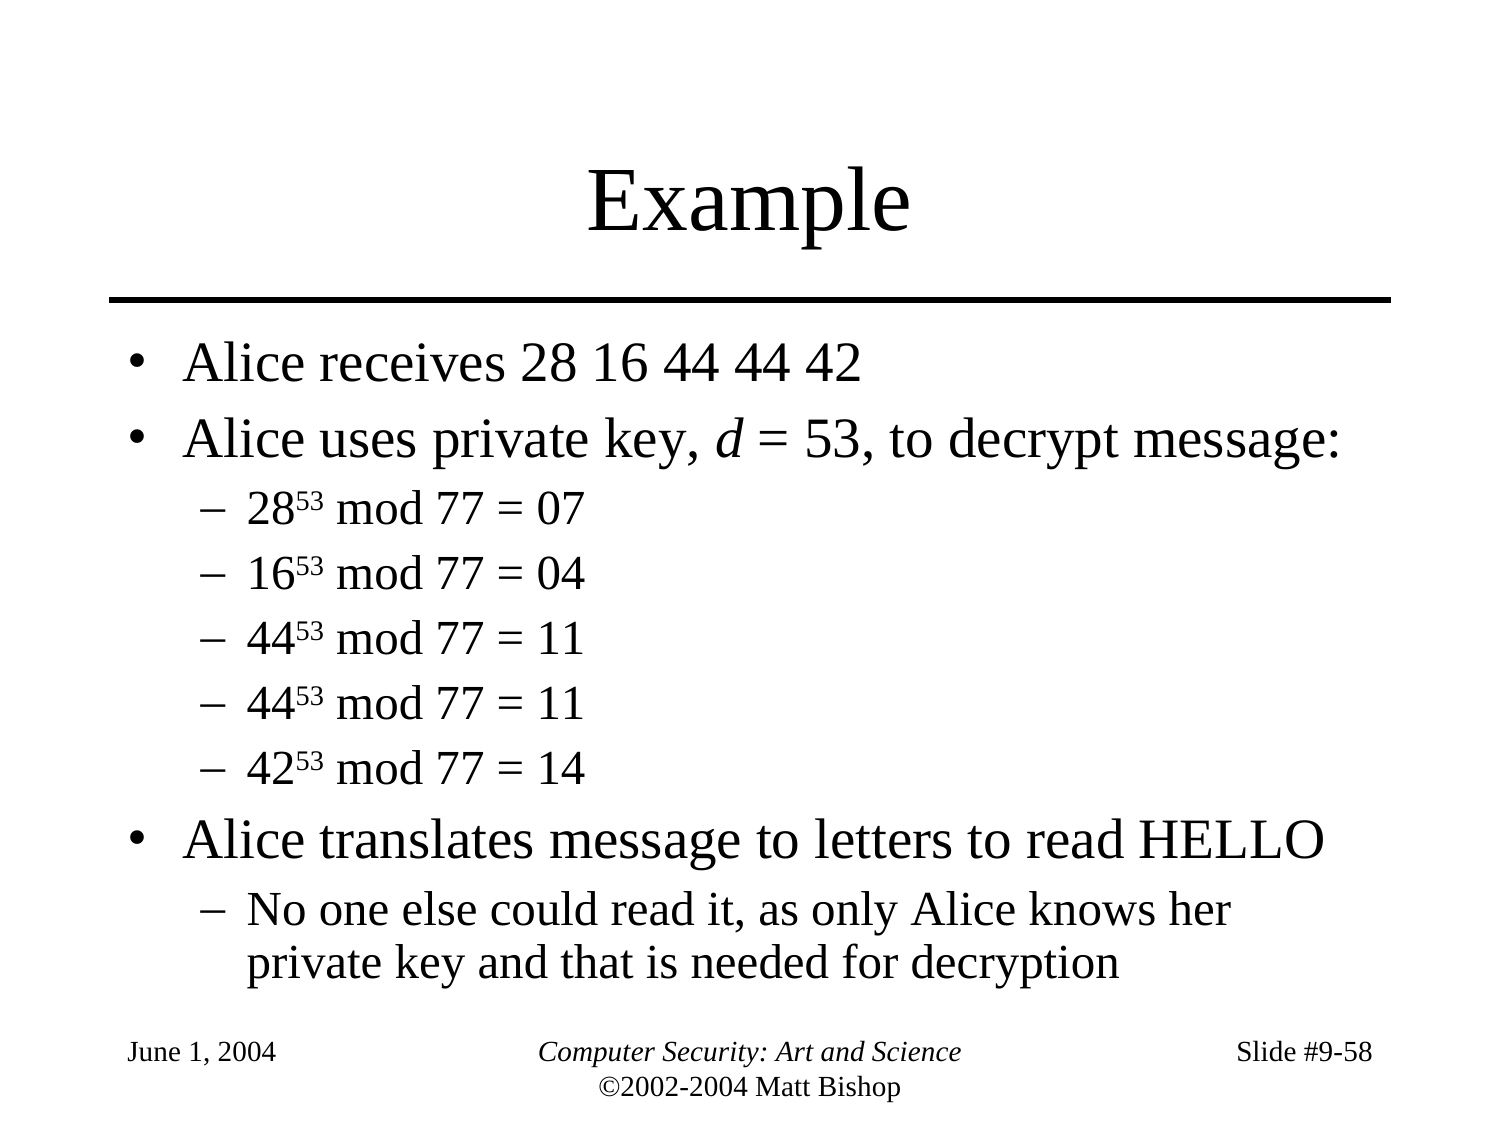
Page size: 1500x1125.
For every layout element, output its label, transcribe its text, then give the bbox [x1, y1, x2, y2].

title Example [112, 99, 1388, 288]
list Alice receives 28 16 44 44 42 Alice uses private key, d = 53, to decrypt message: 2853 mod 77 = 07 1653 mod 77 = 04 4453 mod 77 = 11 4453 mod 77 = 11 4253 mod 77 = 14 Alice translates message to letters to read HELLO No one else could read it, as only Alice knows her private key and that is needed for decryption [112, 324, 1388, 1000]
